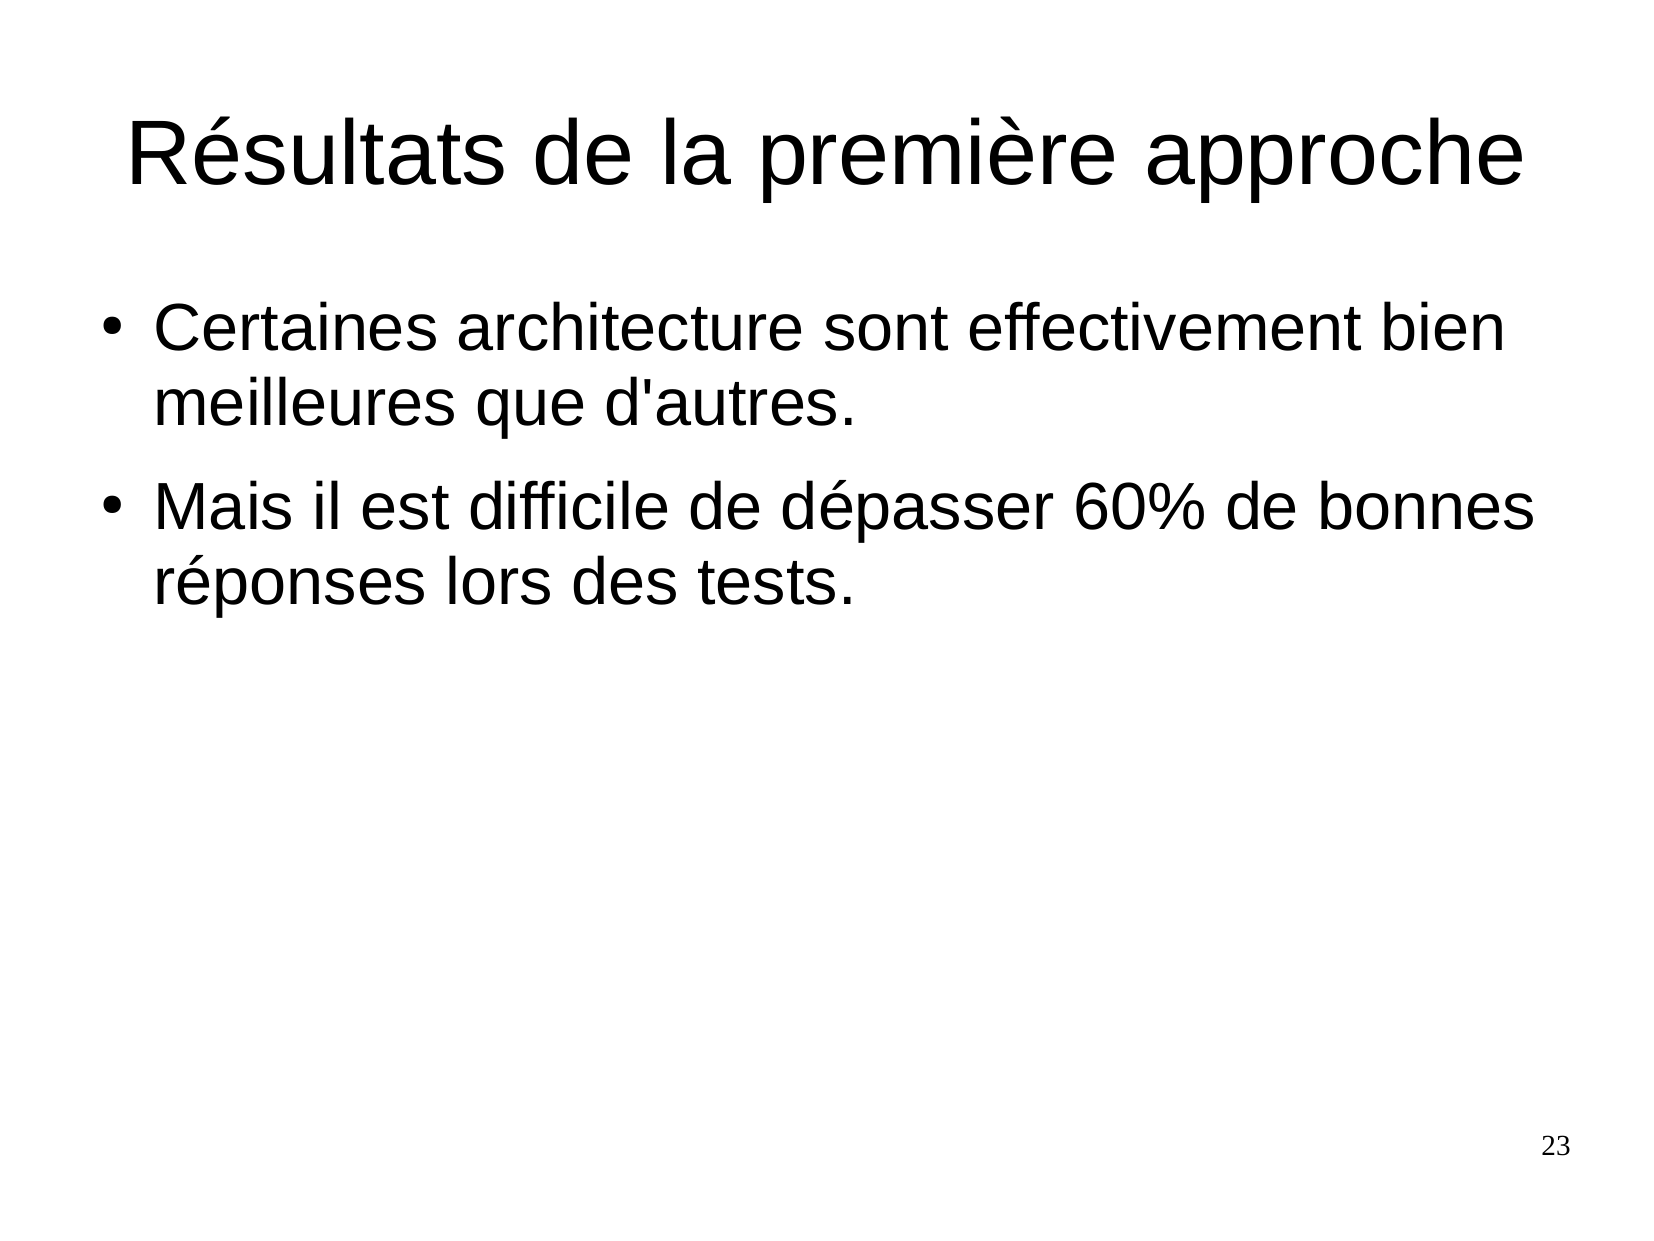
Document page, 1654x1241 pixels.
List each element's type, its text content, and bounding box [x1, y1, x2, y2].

title Résultats de la première approche [82, 49, 1571, 257]
list Certaines architecture sont effectivement bien meilleures que d'autres. Mais il est difficile de dépasser 60% de bonnes réponses lors des tests. [82, 290, 1571, 1109]
